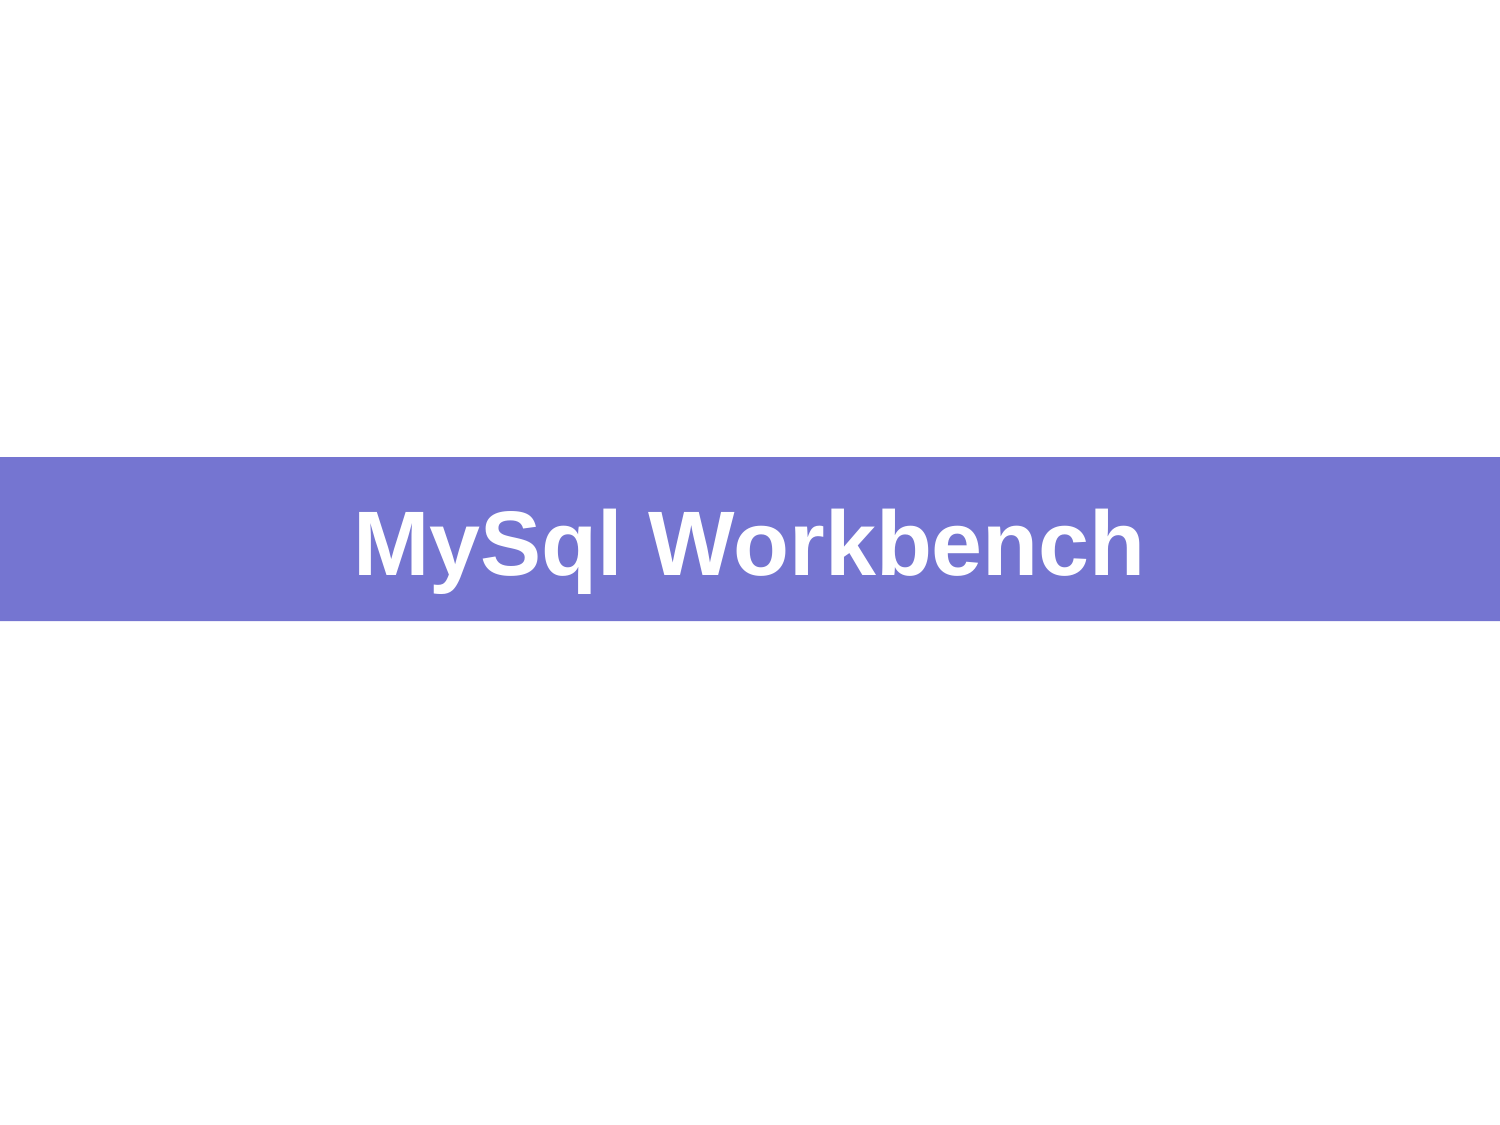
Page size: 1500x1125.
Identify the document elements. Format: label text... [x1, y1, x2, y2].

title MySql Workbench [0, 457, 1500, 622]
